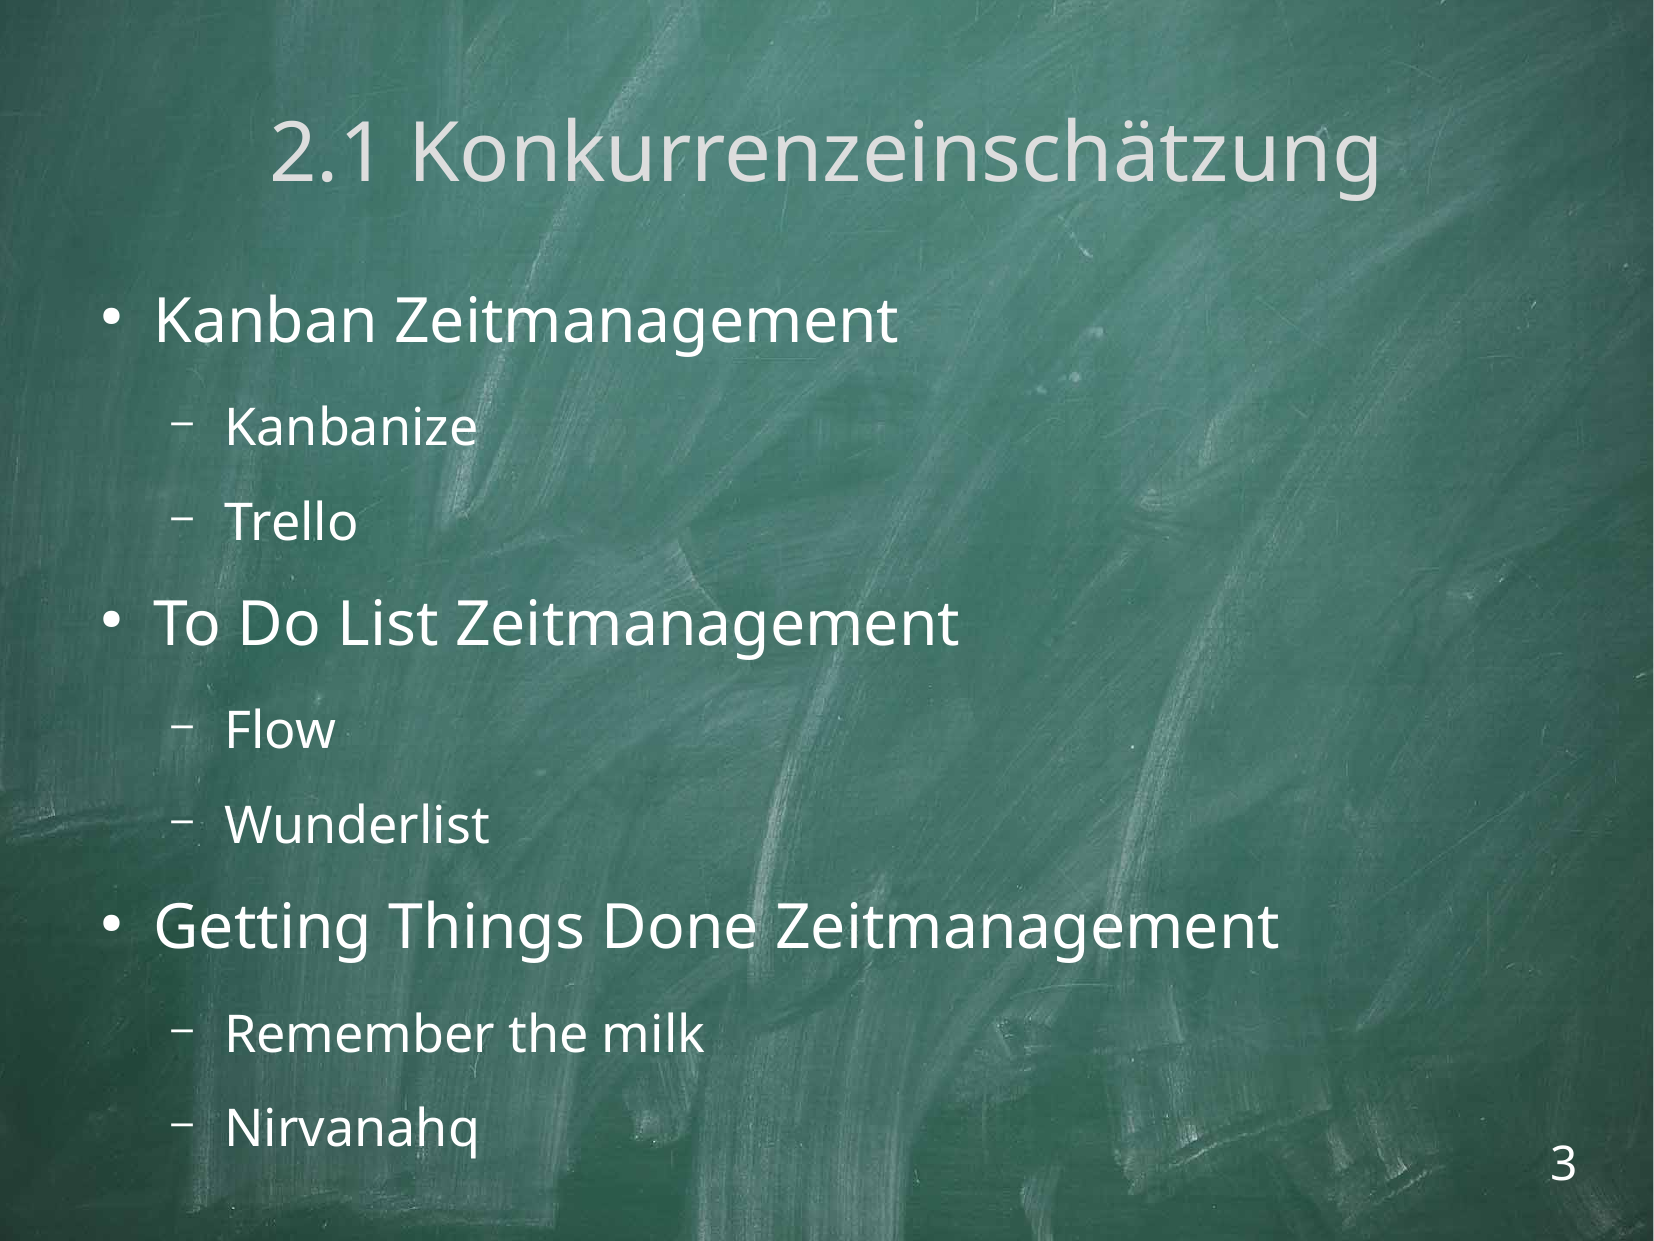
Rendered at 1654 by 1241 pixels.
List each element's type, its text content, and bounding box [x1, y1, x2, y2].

title 2.1 Konkurrenzeinschätzung [88, 47, 1565, 252]
picture [0, 0, 1654, 1241]
text_box 3 [1535, 1122, 1654, 1200]
list Kanban Zeitmanagement Kanbanize Trello To Do List Zeitmanagement Flow Wunderlist Getting Things Done Zeitmanagement Remember the milk Nirvanahq [82, 275, 1571, 995]
